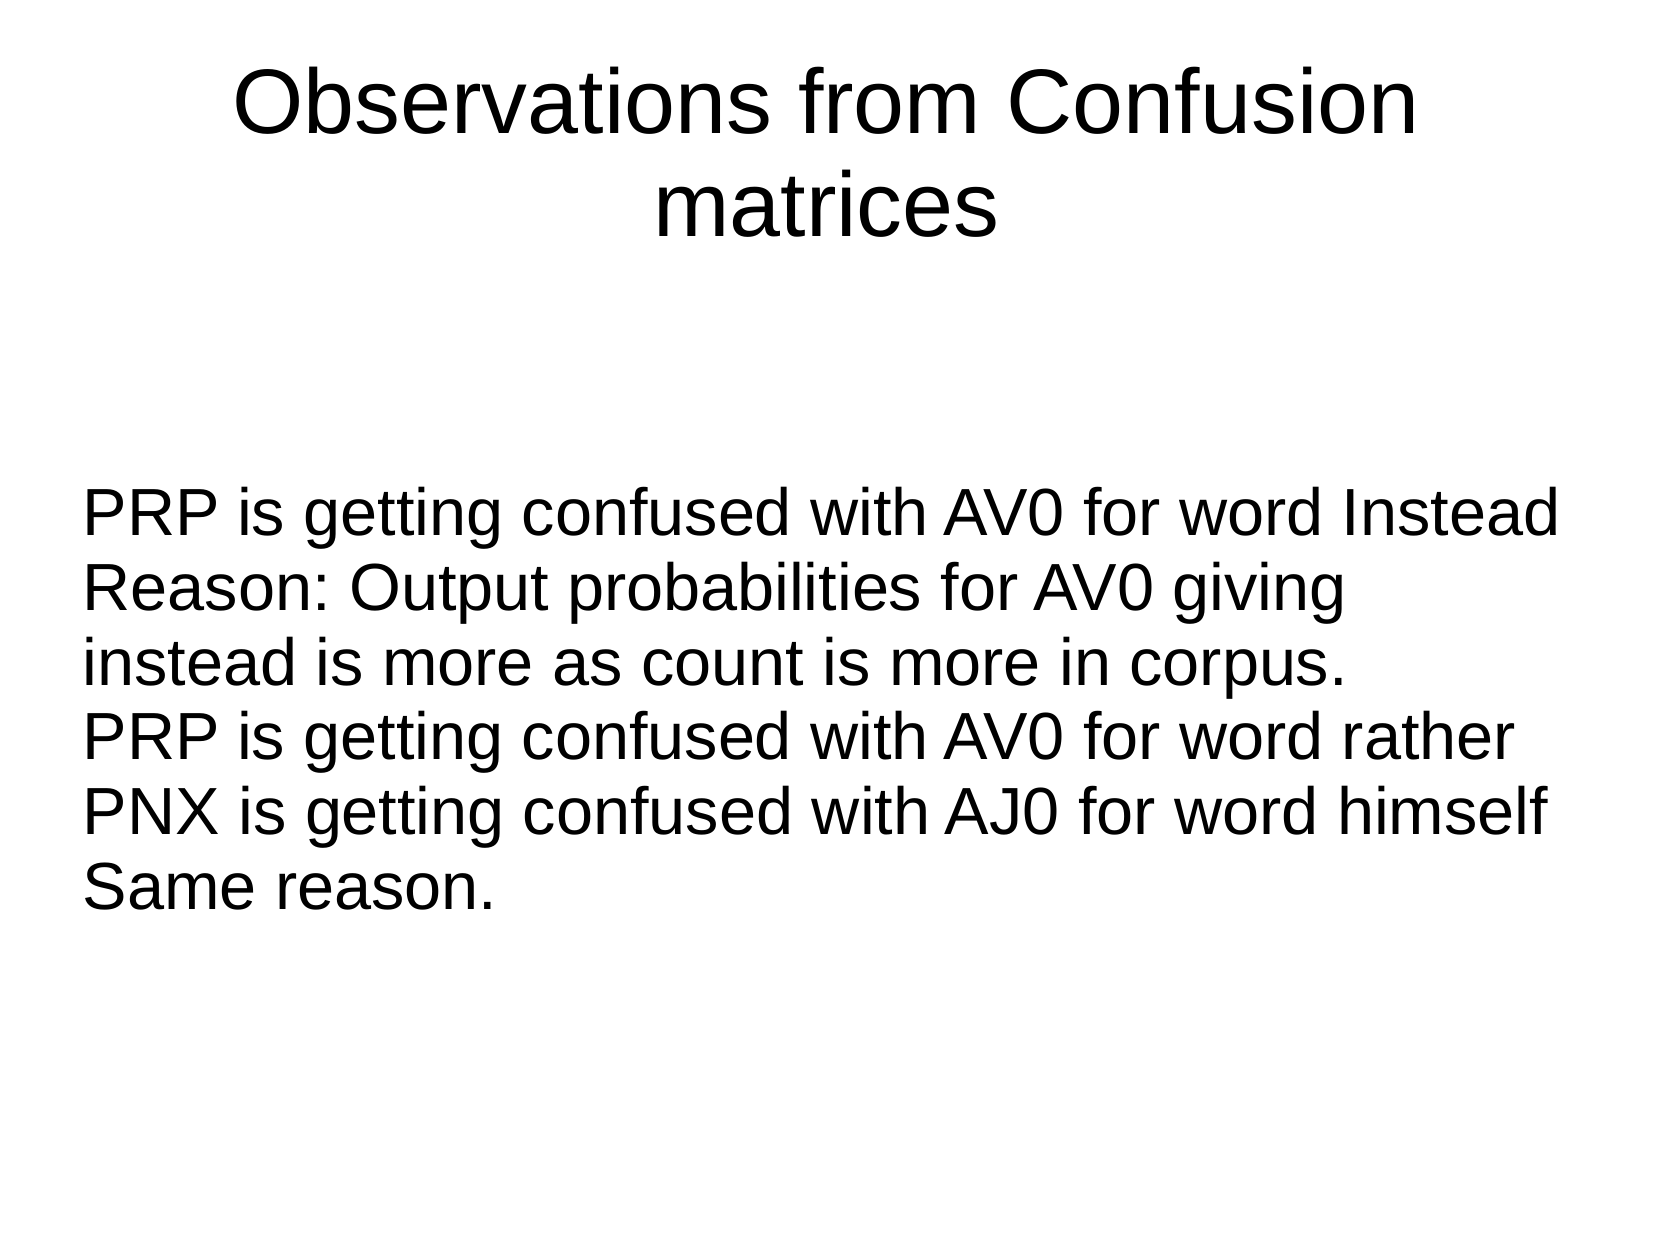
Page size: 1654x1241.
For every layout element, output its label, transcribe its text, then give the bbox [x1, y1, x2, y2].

subtitle PRP is getting confused with AV0 for word Instead Reason: Output probabilities for AV0 giving instead is more as count is more in corpus. PRP is getting confused with AV0 for word rather PNX is getting confused with AJ0 for word himself Same reason. [82, 297, 1571, 1102]
title Observations from Confusion matrices [82, 50, 1571, 256]
